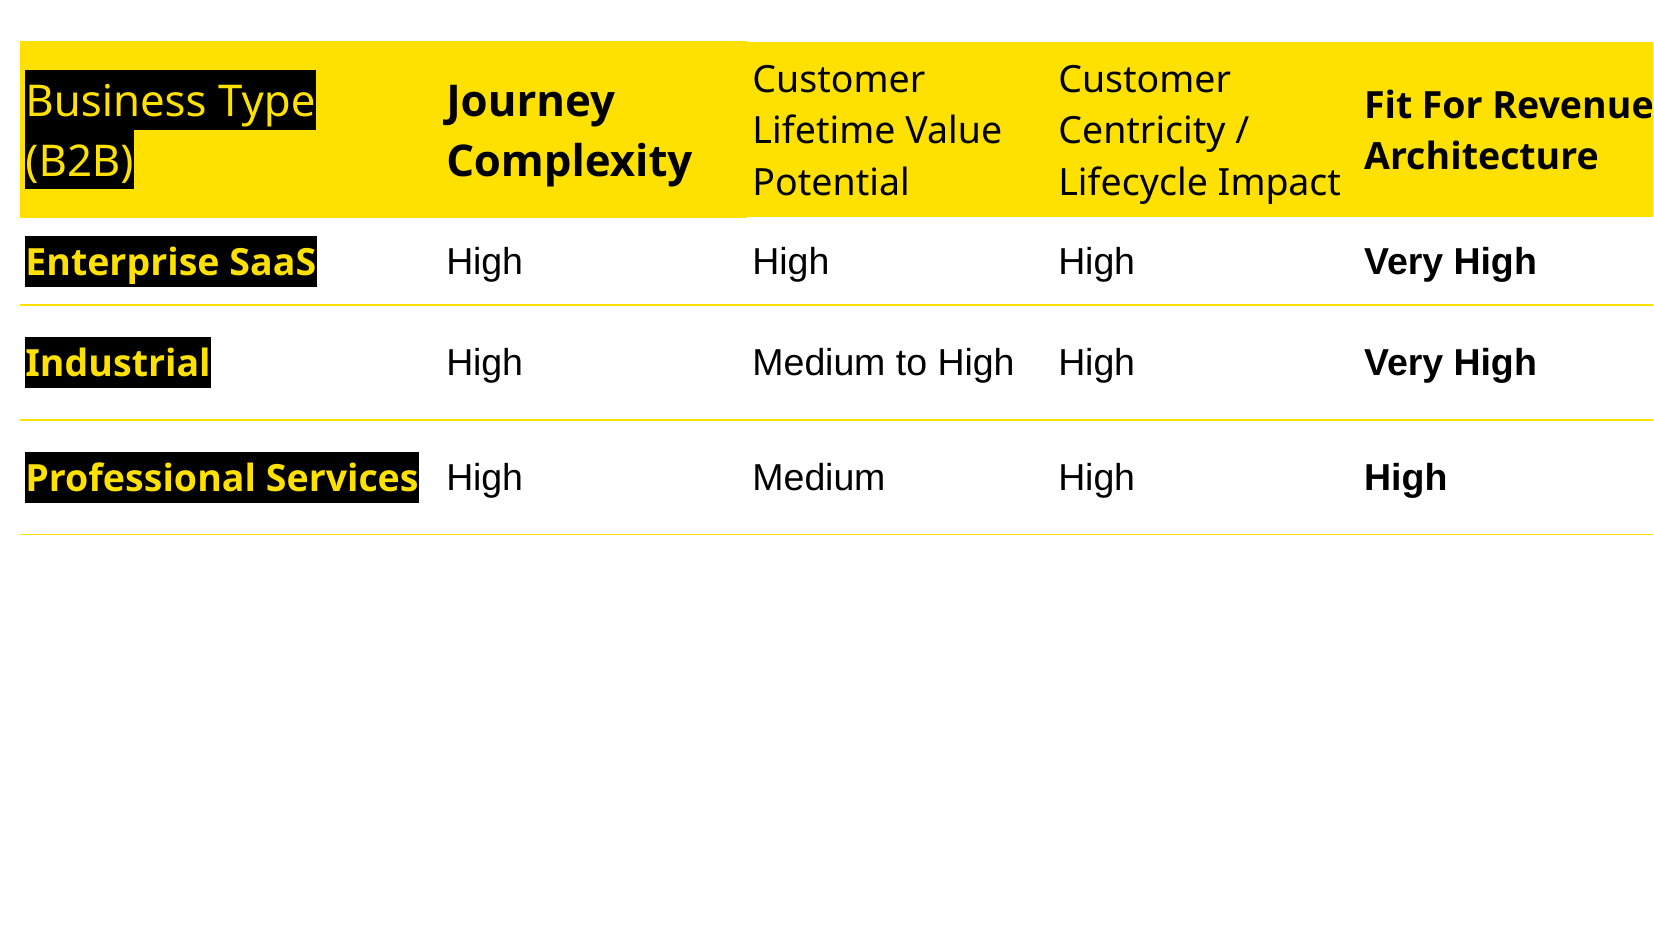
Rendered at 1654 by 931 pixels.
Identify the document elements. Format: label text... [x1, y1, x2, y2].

table_cell High [1052, 217, 1358, 304]
table_cell High [1052, 306, 1358, 419]
table_cell Very High [1358, 306, 1654, 419]
table_cell High [440, 218, 747, 304]
table_cell Industrial [20, 306, 440, 419]
table_cell Professional Services [20, 421, 440, 534]
table_header Customer Lifetime Value Potential [747, 42, 1052, 217]
table_header Customer Centricity / Lifecycle Impact [1052, 42, 1358, 217]
table_cell Medium to High [747, 306, 1052, 419]
table_cell High [440, 421, 747, 534]
table_header Fit For Revenue Architecture [1358, 42, 1654, 217]
table_cell High [747, 217, 1052, 304]
table_header Journey Complexity [440, 42, 747, 216]
table_header Business Type (B2B) [20, 42, 440, 216]
table_cell Medium [747, 421, 1052, 534]
table_cell Very High [1358, 217, 1654, 304]
table_cell High [1052, 421, 1358, 534]
table_cell High [1358, 421, 1654, 534]
table_cell High [440, 306, 747, 419]
table_cell Enterprise SaaS [20, 218, 440, 304]
